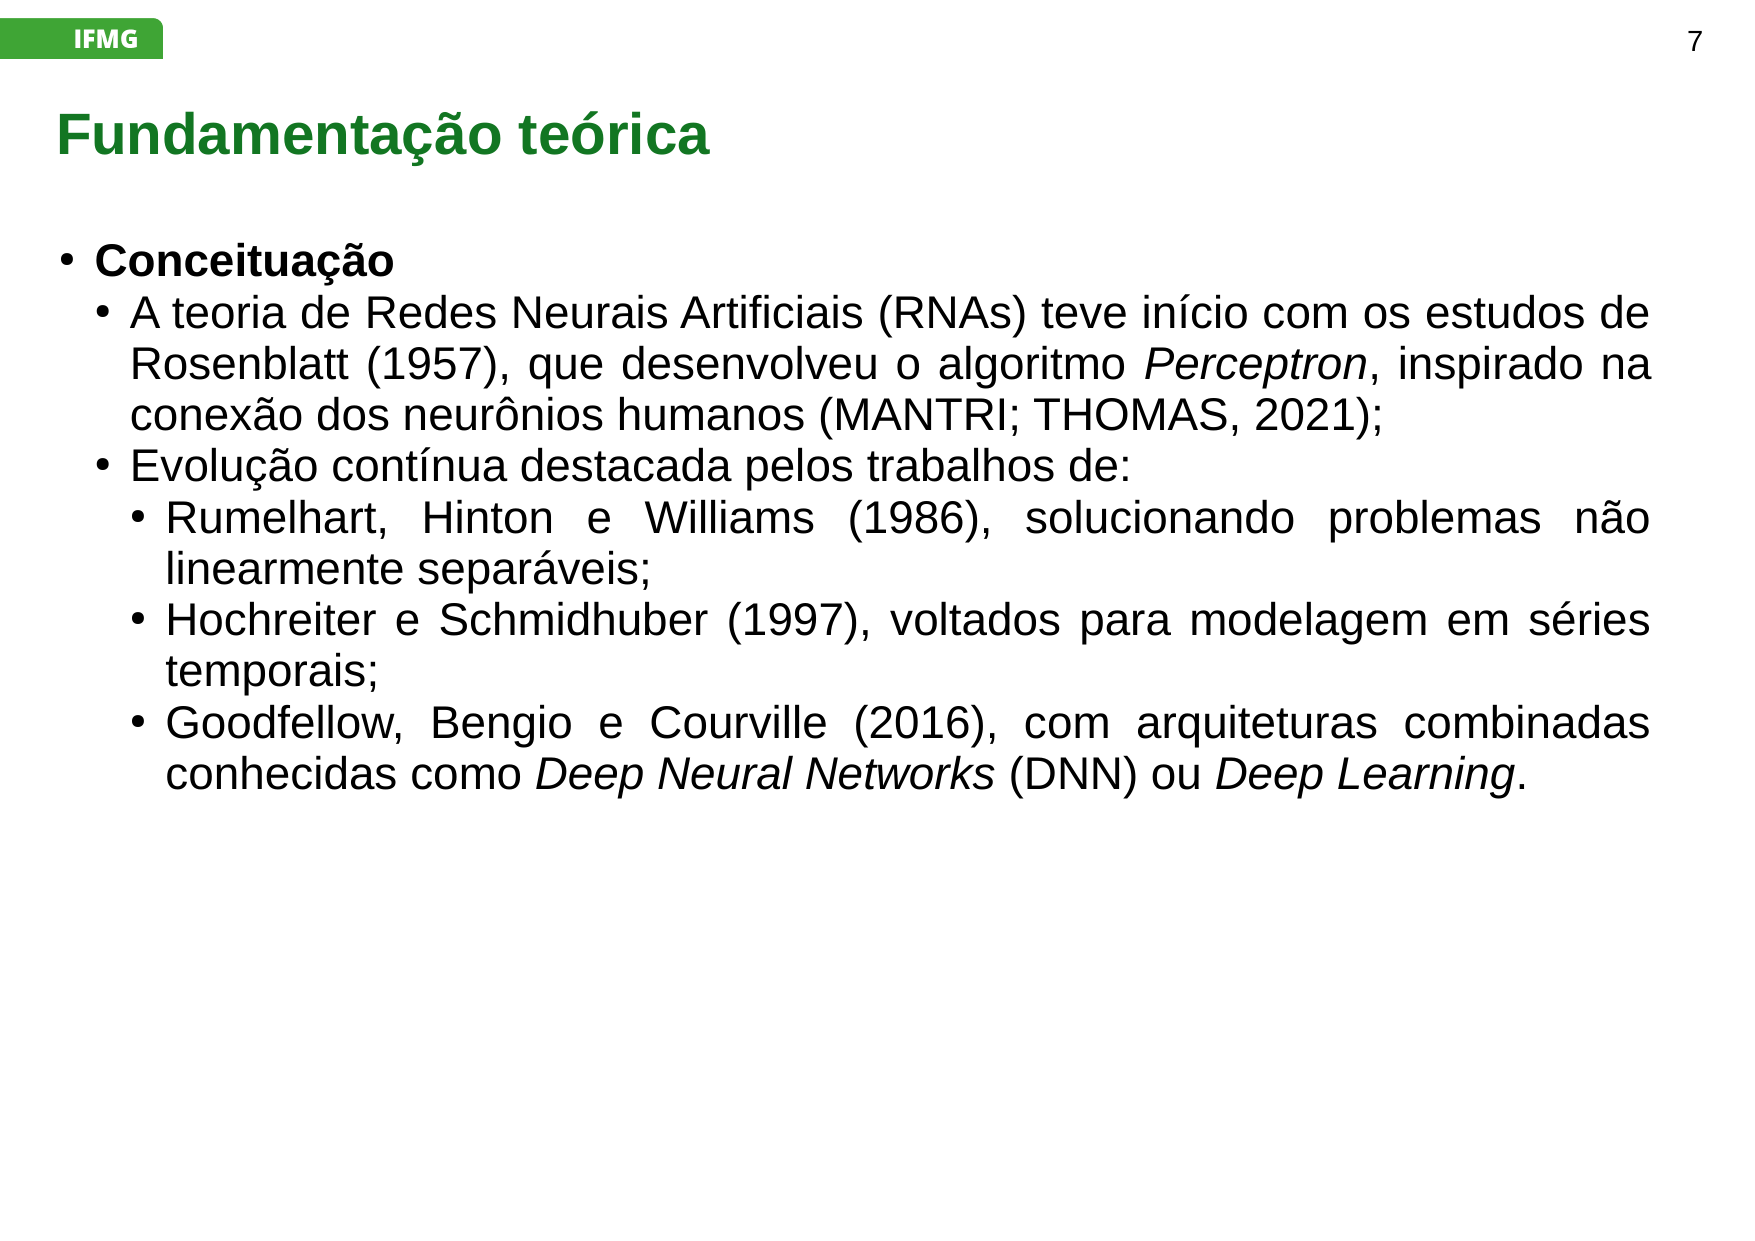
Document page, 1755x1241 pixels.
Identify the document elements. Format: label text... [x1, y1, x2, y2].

picture [0, 17, 163, 62]
text_box Fundamentação teórica [41, 94, 1713, 240]
text_box <number> [1613, 17, 1755, 73]
text_box Conceituação A teoria de Redes Neurais Artificiais (RNAs) teve início com os estudos de Rosenblatt (1957), que desenvolveu o algoritmo Perceptron, inspirado na conexão dos neurônios humanos (MANTRI; THOMAS, 2021); Evolução contínua destacada pelos trabalhos de: Rumelhart, Hinton e Williams (1986), solucionando problemas não linearmente separáveis; Hochreiter e Schmidhuber (1997), voltados para modelagem em séries temporais; Goodfellow, Bengio e Courville (2016), com arquiteturas combinadas conhecidas como Deep Neural Networks (DNN) ou Deep Learning. [44, 227, 1713, 910]
